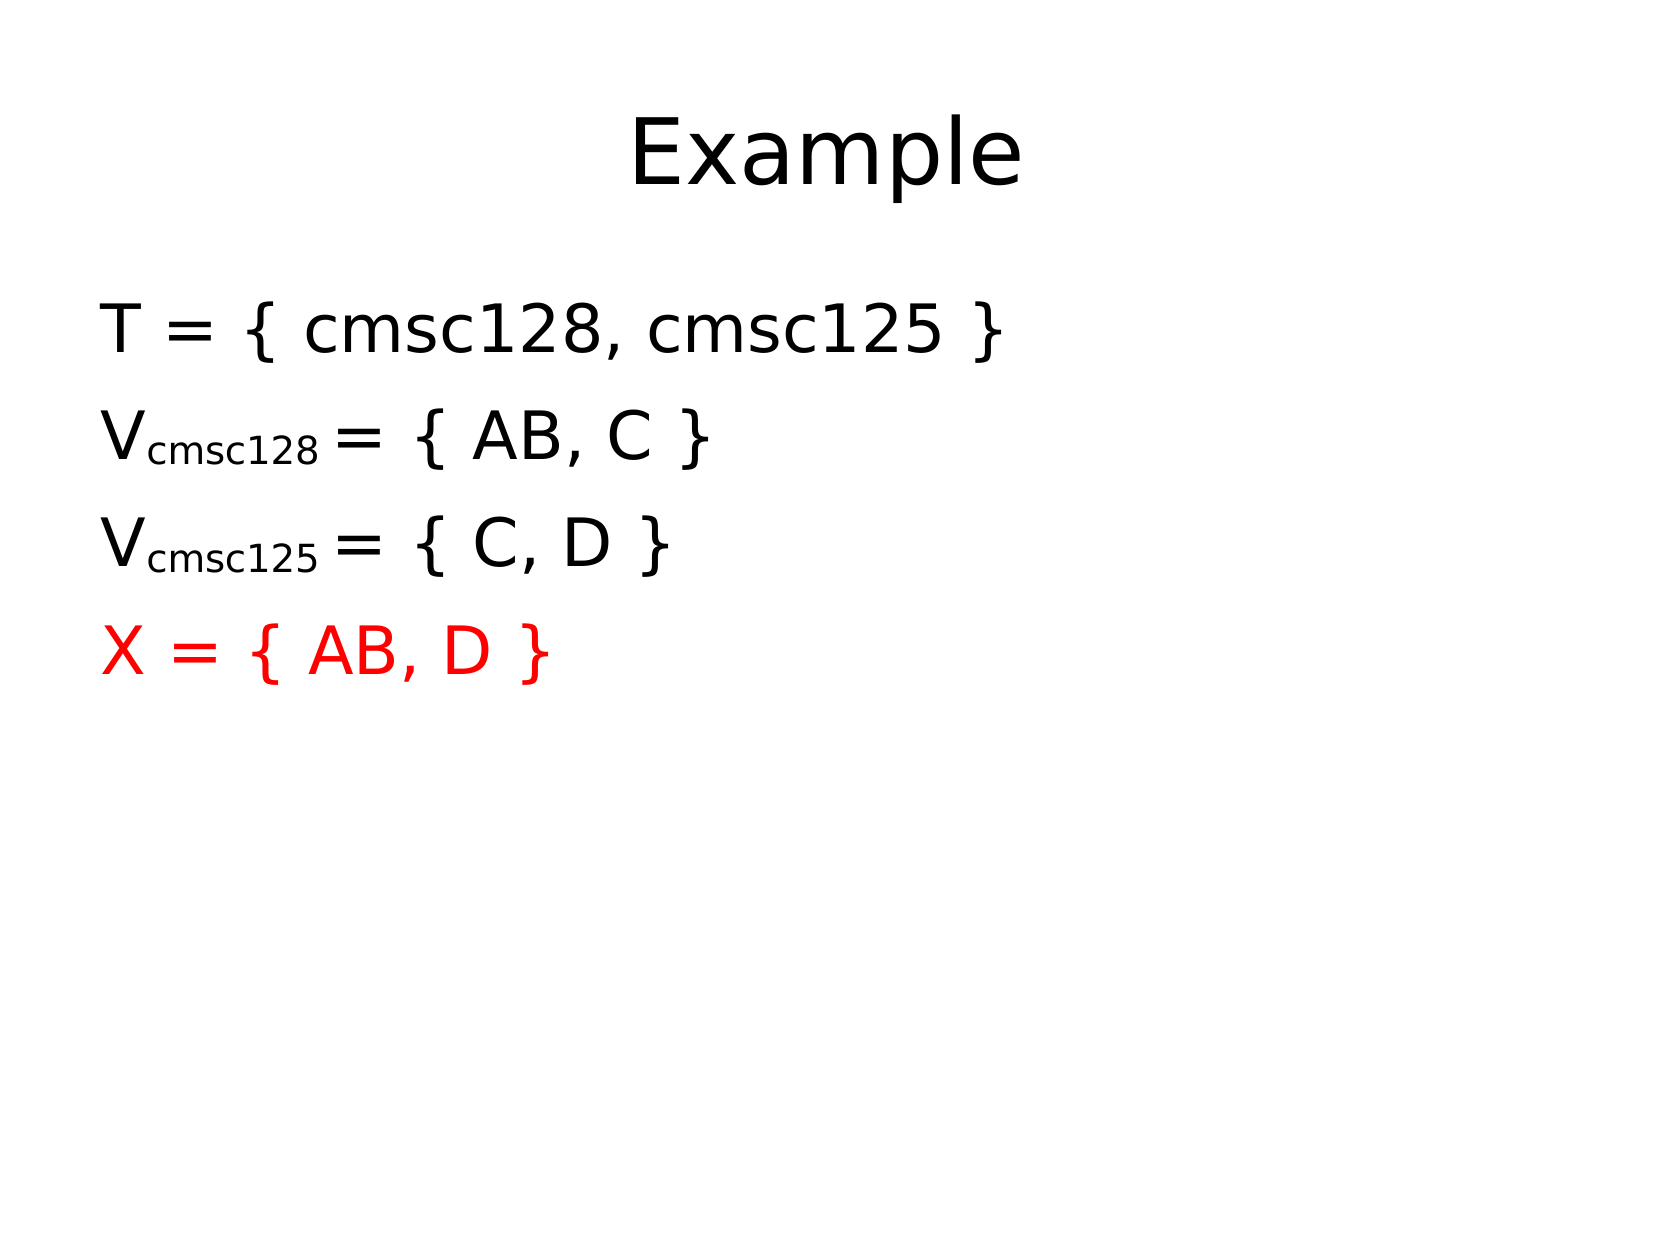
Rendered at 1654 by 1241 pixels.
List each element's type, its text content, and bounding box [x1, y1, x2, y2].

list T = { cmsc128, cmsc125 } Vcmsc128 = { AB, C } Vcmsc125 = { C, D } X = { AB, D } [82, 290, 1571, 1109]
title Example [82, 49, 1571, 257]
